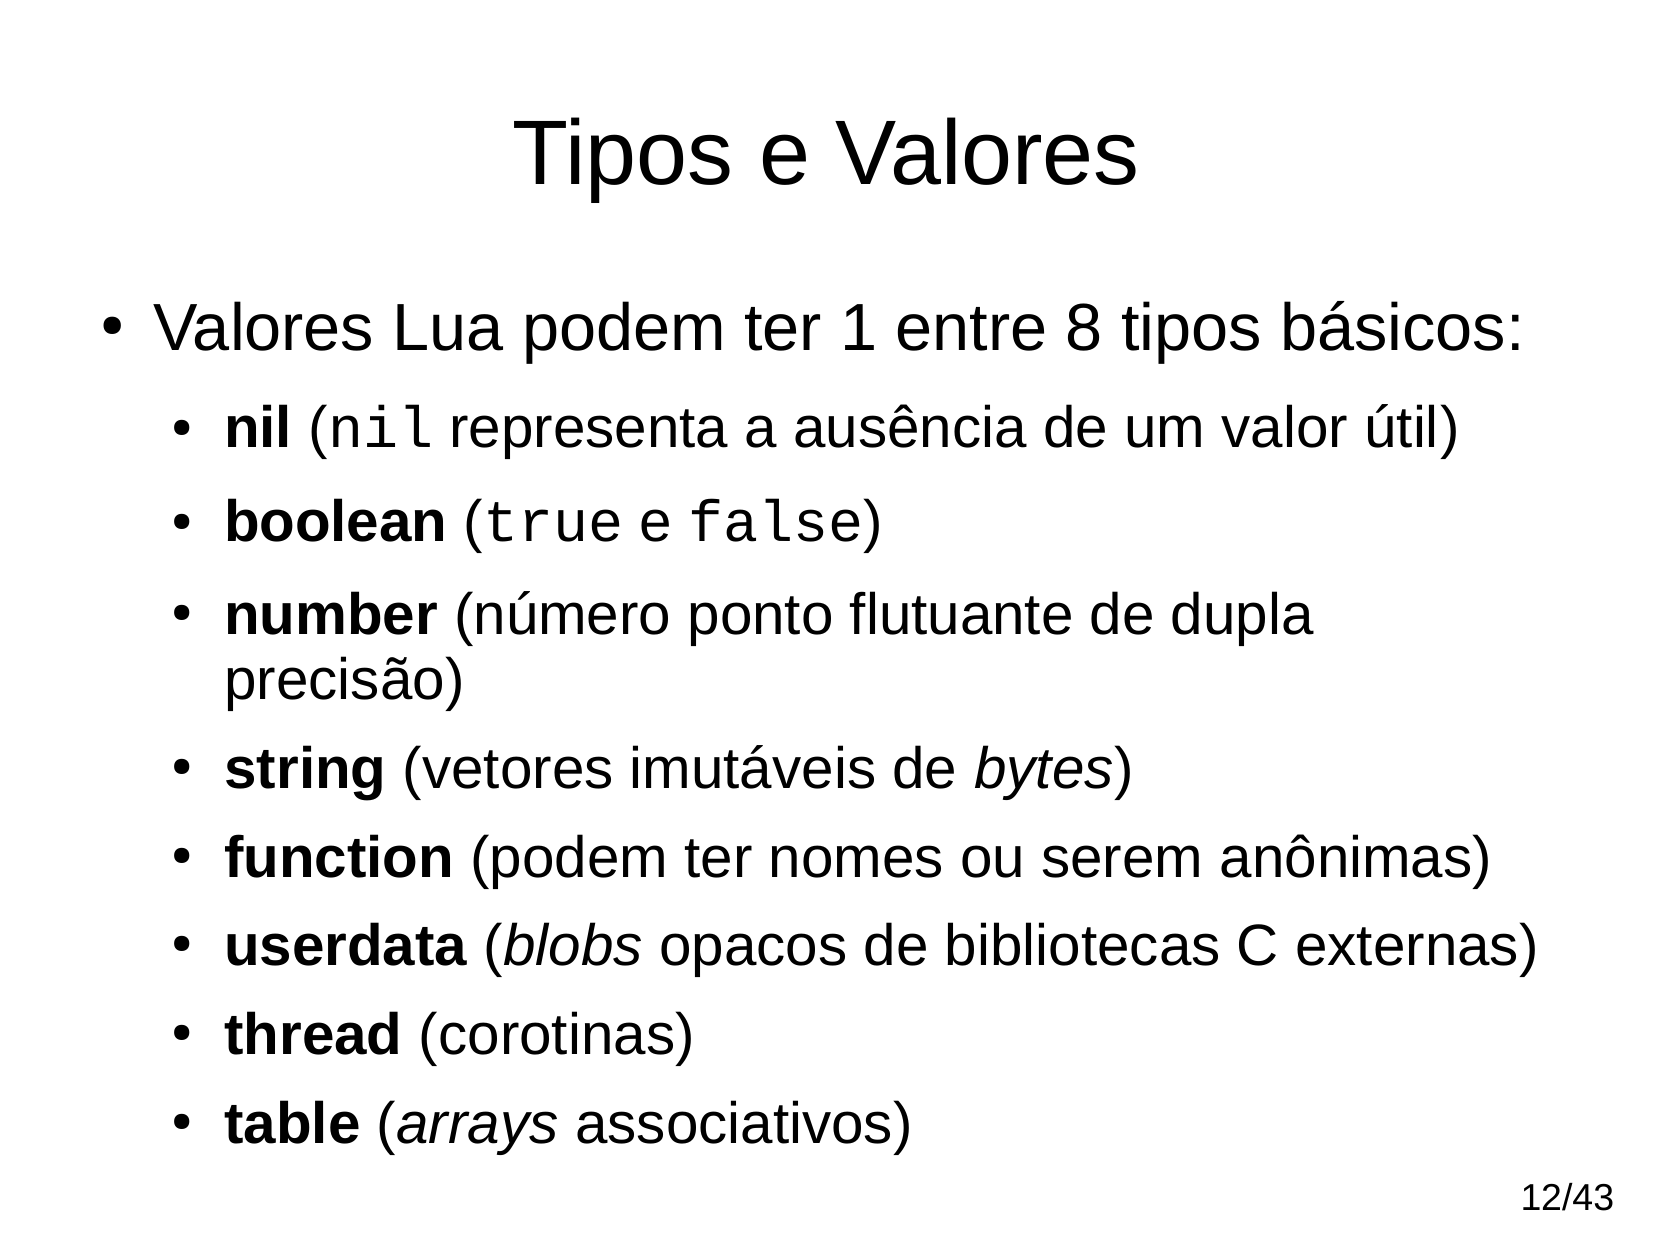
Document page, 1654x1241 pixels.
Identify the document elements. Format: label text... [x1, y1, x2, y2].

title Tipos e Valores [82, 49, 1571, 257]
list Valores Lua podem ter 1 entre 8 tipos básicos: nil (nil representa a ausência de um valor útil) boolean (true e false) number (número ponto flutuante de dupla precisão) string (vetores imutáveis de bytes) function (podem ter nomes ou serem anônimas) userdata (blobs opacos de bibliotecas C externas) thread (corotinas) table (arrays associativos) [82, 290, 1571, 1109]
text_box 12/43 [1495, 1168, 1630, 1239]
